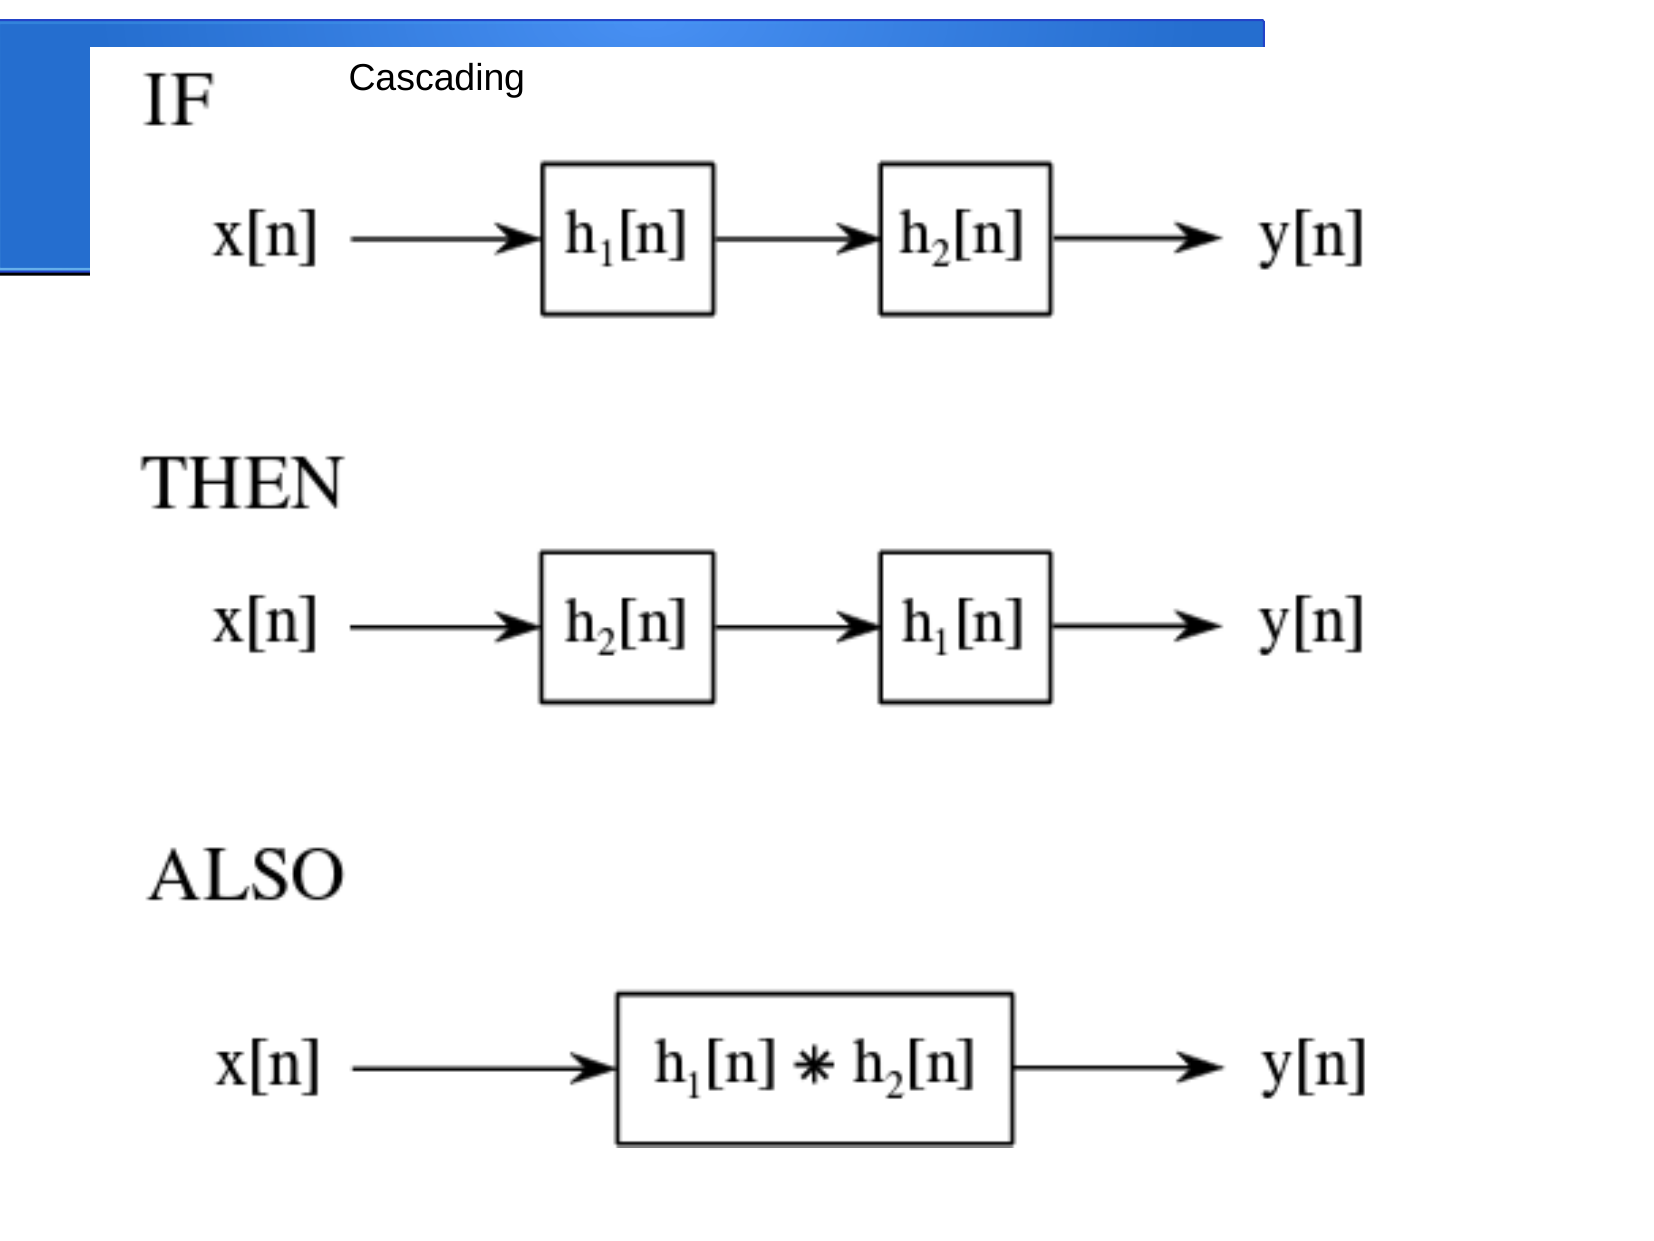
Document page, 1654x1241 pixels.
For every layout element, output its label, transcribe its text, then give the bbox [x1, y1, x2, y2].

picture [90, 47, 1471, 1148]
text_box Cascading [333, 48, 541, 106]
